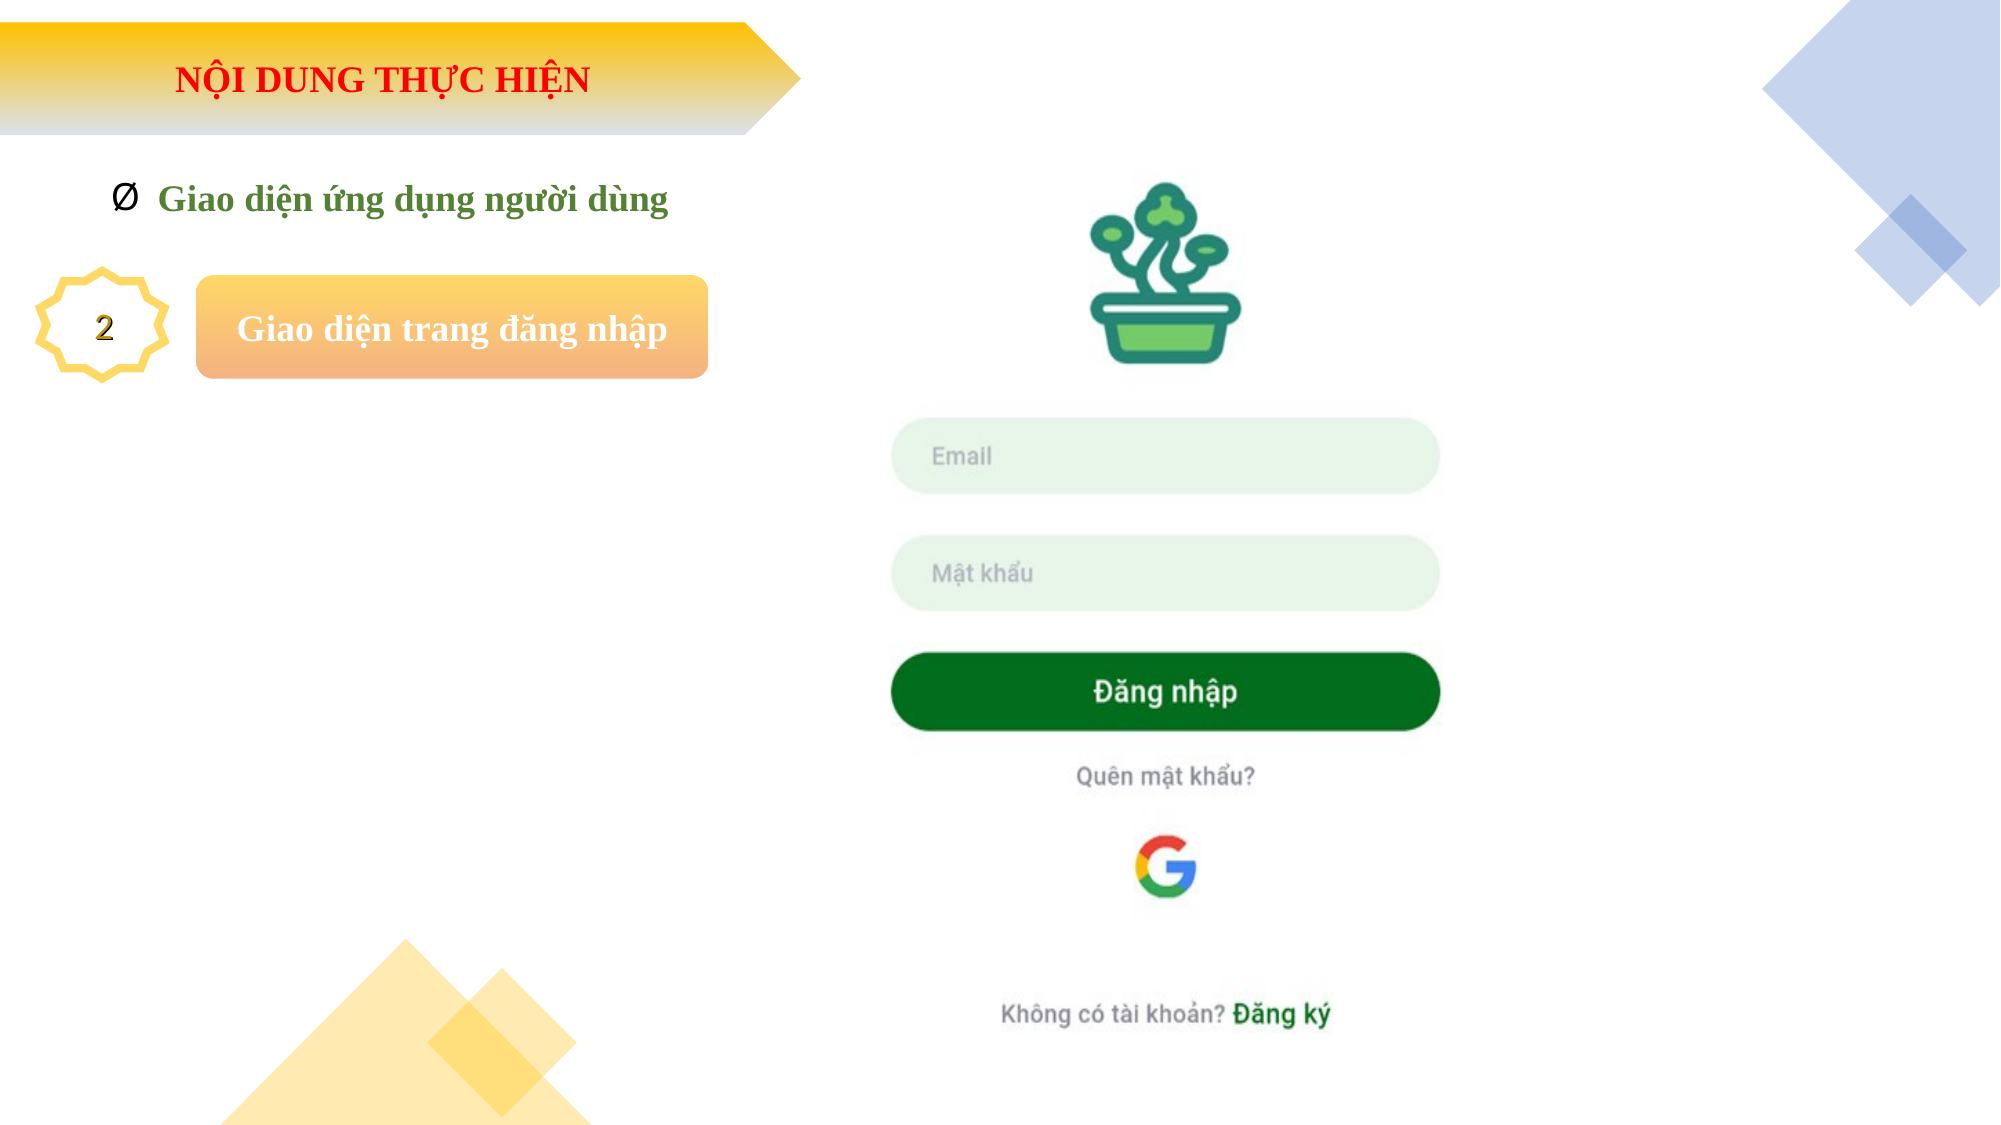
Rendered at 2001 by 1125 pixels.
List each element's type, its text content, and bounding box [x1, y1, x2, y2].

text_box NỘI DUNG THỰC HIỆN [30, 47, 736, 109]
text_box [1761, 0, 2000, 307]
text_box Giao diện trang đăng nhập [196, 275, 709, 379]
text_box Giao diện ứng dụng người dùng [95, 166, 690, 227]
text_box [220, 938, 592, 1125]
text_box [0, 22, 802, 136]
text_box 2 [79, 294, 140, 355]
picture [869, 85, 1464, 1070]
